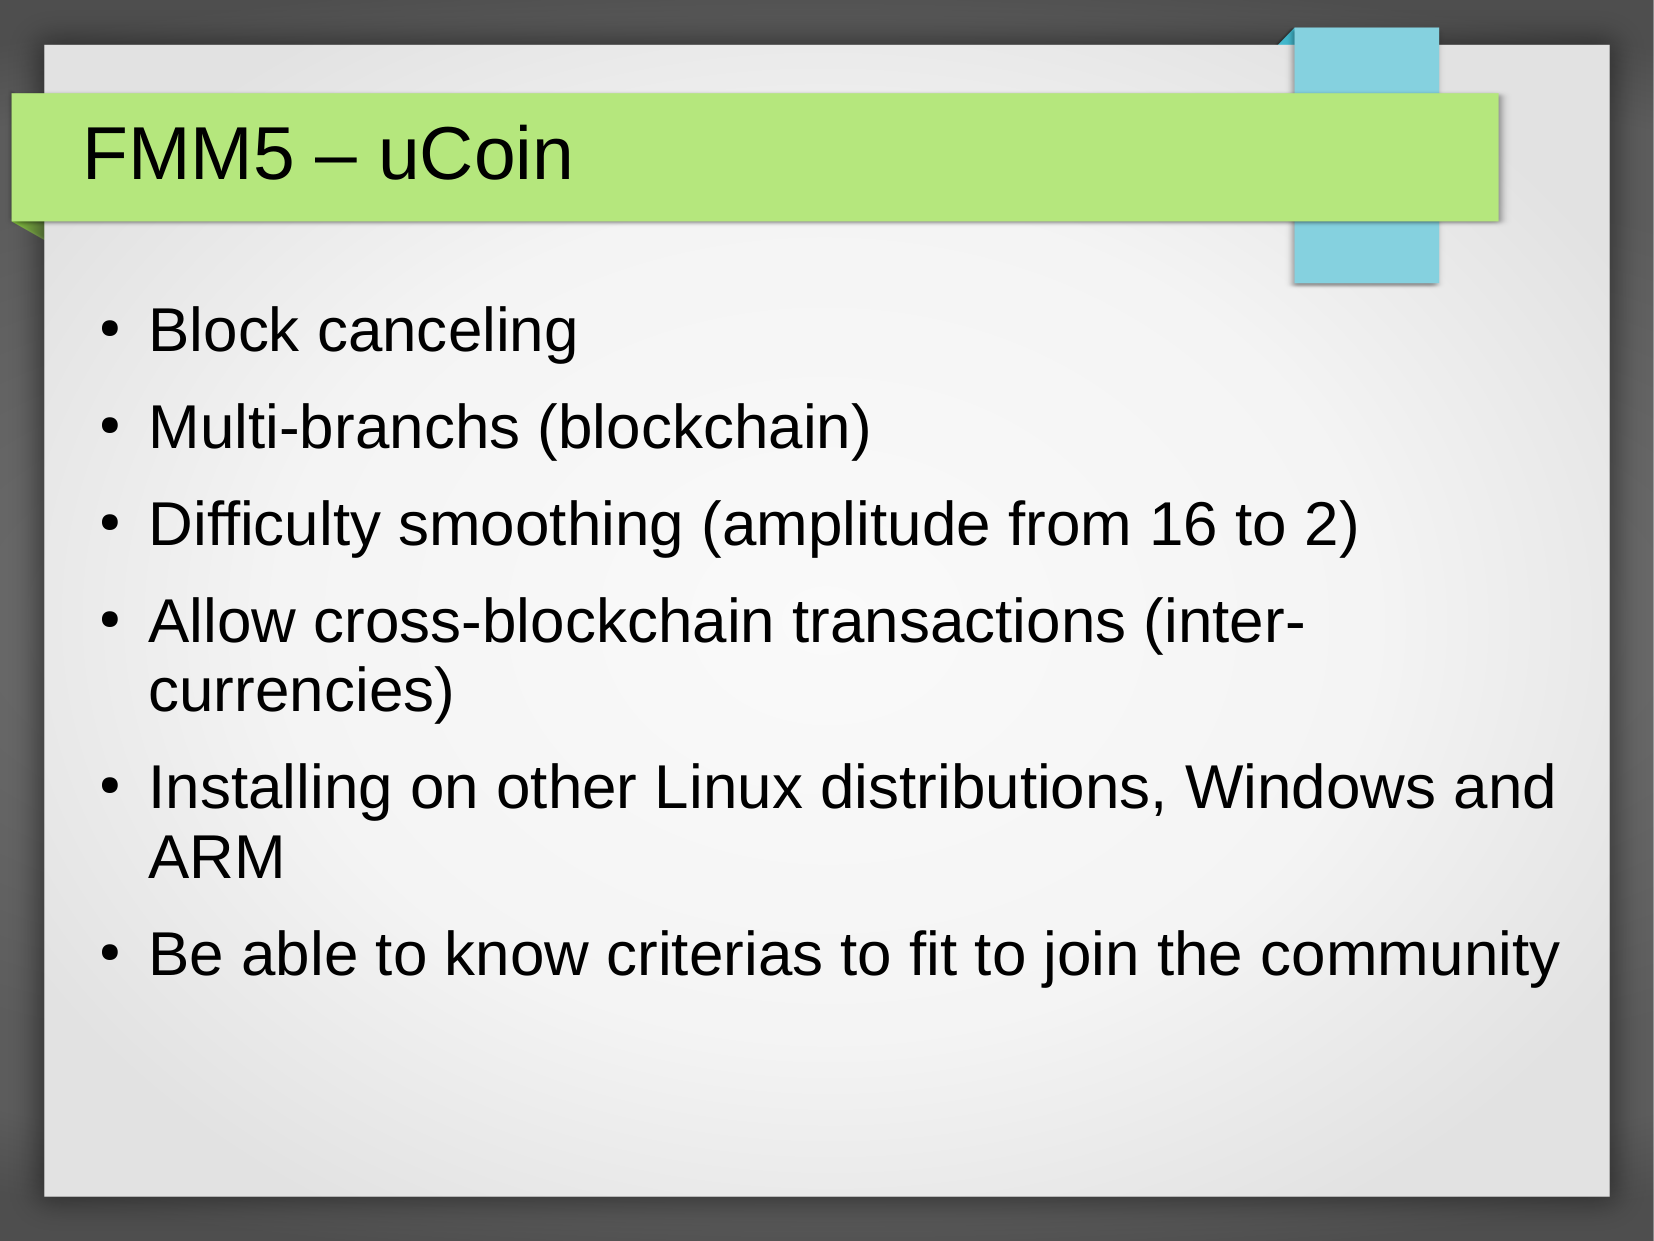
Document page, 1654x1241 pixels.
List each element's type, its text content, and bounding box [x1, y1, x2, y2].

picture [0, 0, 1654, 1241]
title FMM5 – uCoin [82, 94, 1264, 213]
list Block canceling Multi-branchs (blockchain) Difficulty smoothing (amplitude from 16 to 2) Allow cross-blockchain transactions (inter-currencies) Installing on other Linux distributions, Windows and ARM Be able to know criterias to fit to join the community [82, 295, 1571, 1015]
